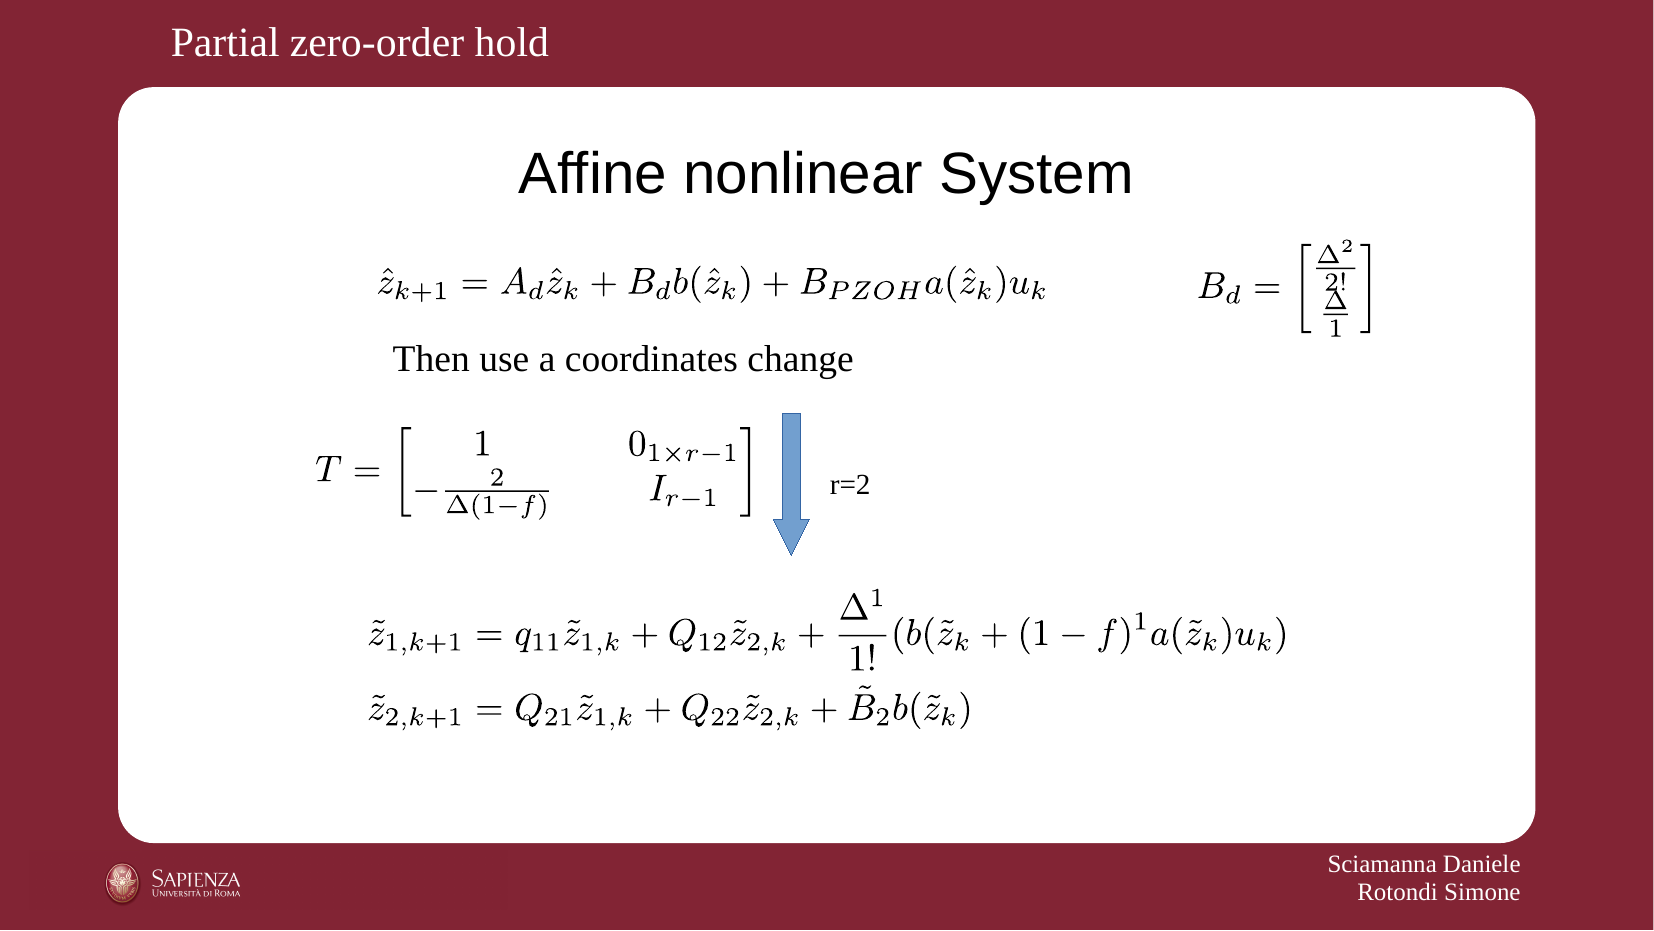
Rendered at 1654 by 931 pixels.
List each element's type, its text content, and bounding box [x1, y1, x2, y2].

text_box r=2 [814, 460, 1016, 508]
text_box Partial zero-order hold [106, 11, 615, 76]
picture [29, 850, 508, 910]
title Affine nonlinear System [162, 110, 1492, 237]
text_box Then use a coordinates change [377, 330, 1300, 388]
text_box Sciamanna Daniele Rotondi Simone [933, 843, 1536, 914]
text_box [118, 87, 1536, 844]
